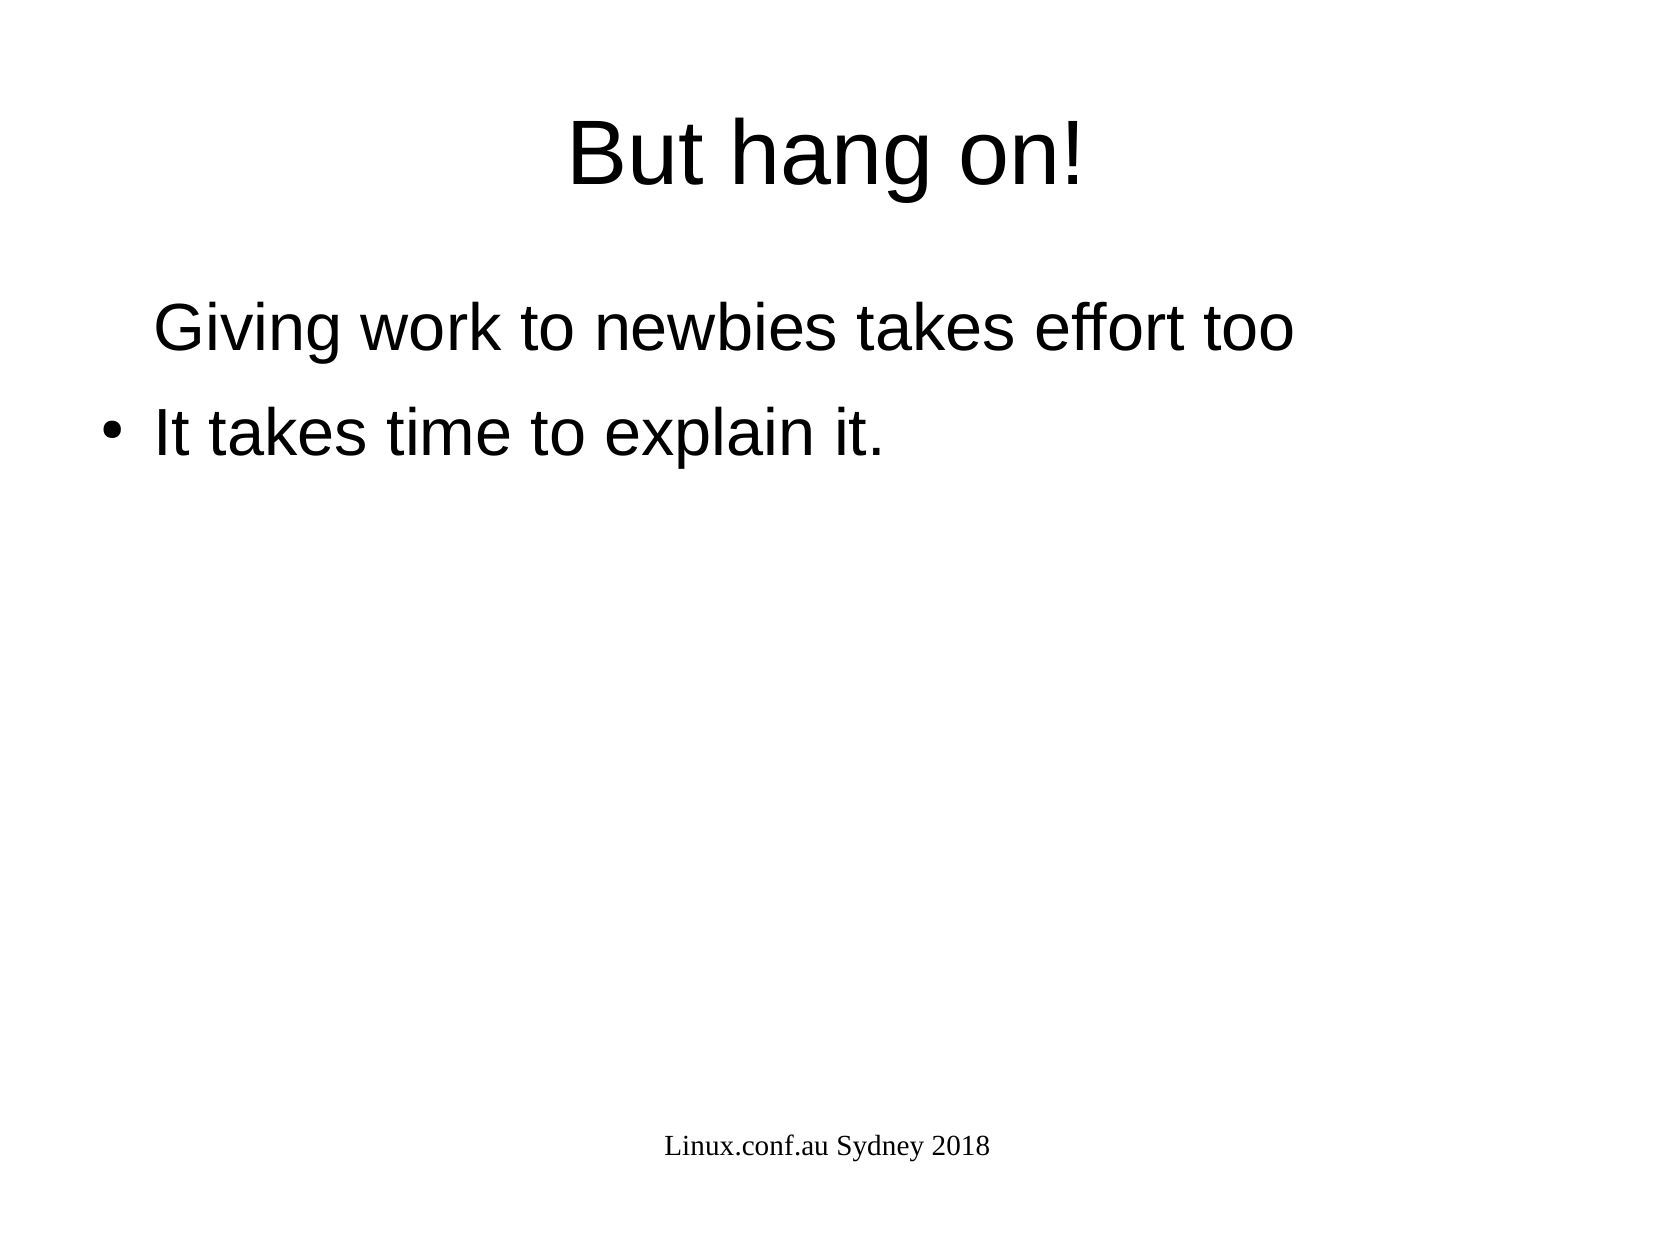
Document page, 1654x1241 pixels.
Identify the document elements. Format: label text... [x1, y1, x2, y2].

list Giving work to newbies takes effort too It takes time to explain it. [82, 290, 1571, 1010]
title But hang on! [82, 49, 1571, 257]
